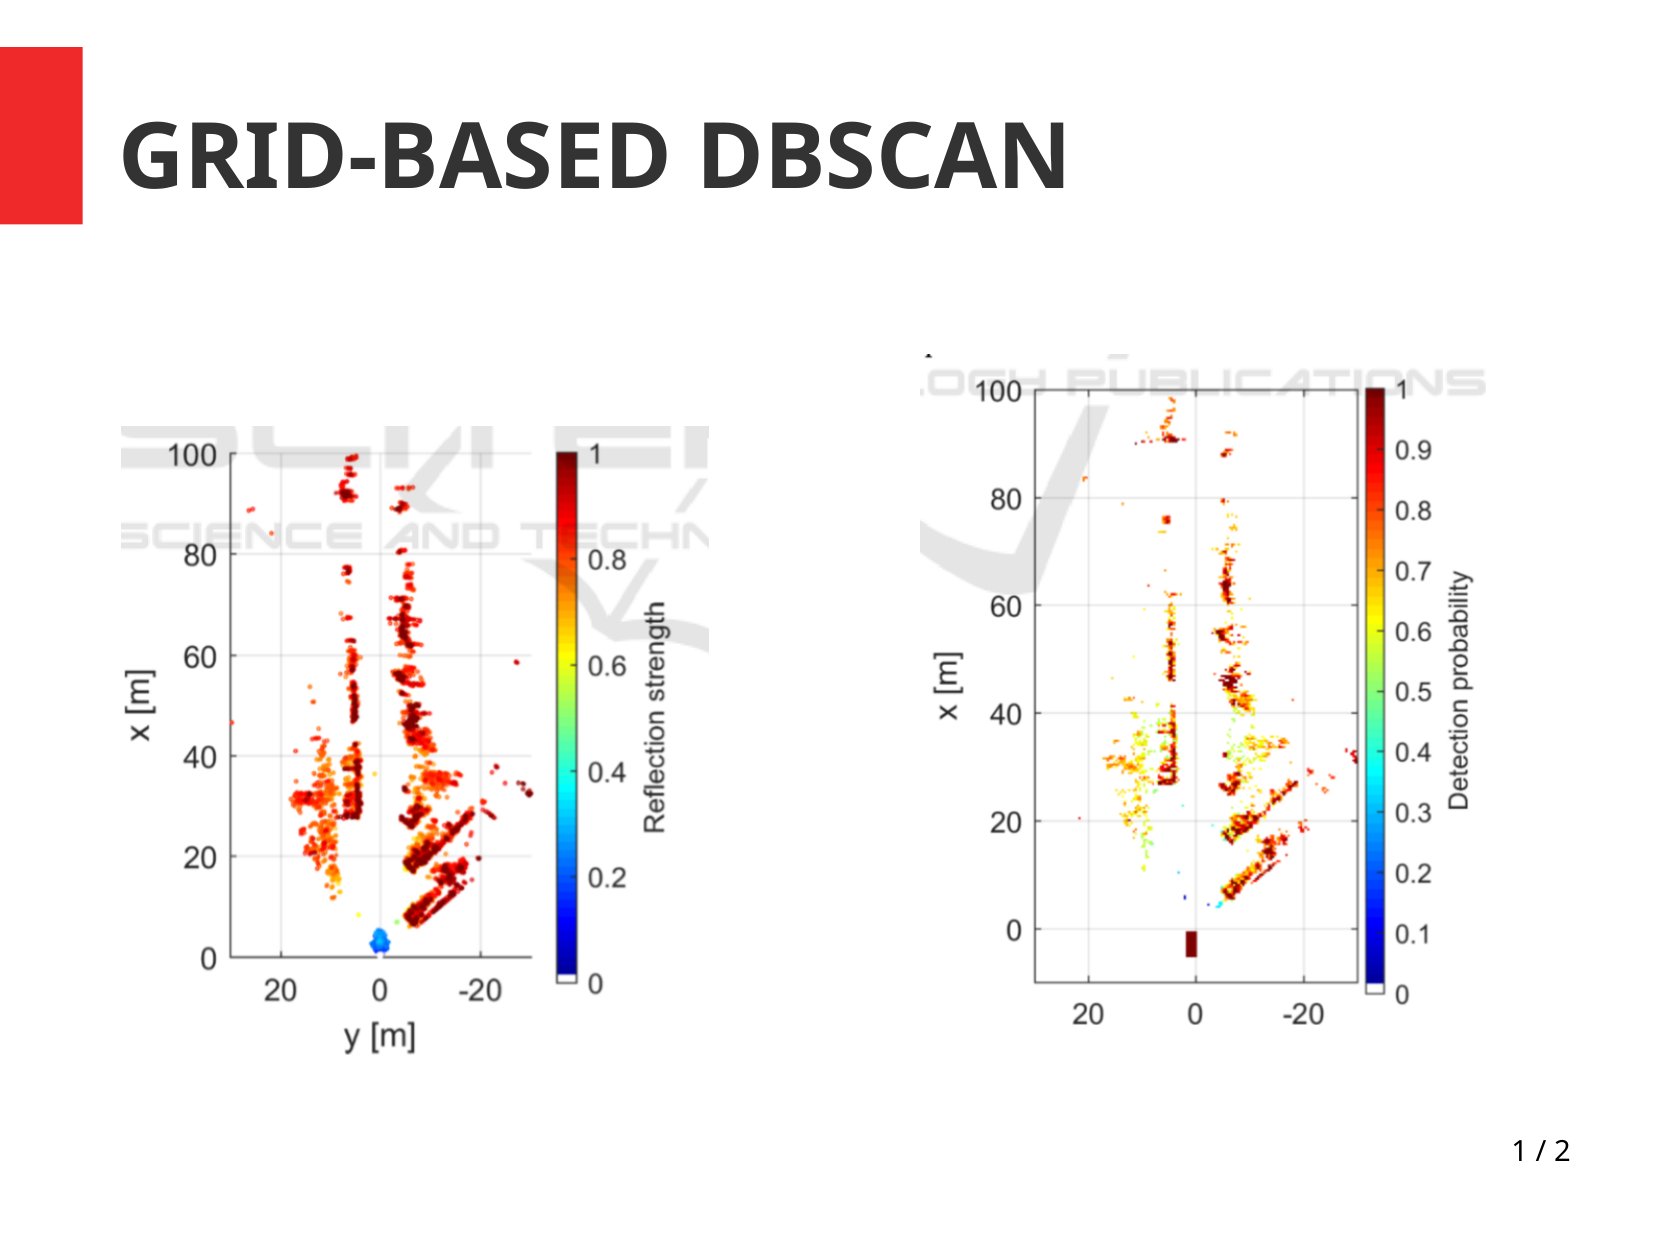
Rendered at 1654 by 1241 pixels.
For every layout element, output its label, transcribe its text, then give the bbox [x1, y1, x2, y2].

title GRID-BASED DBSCAN [118, 49, 1571, 257]
picture [920, 354, 1489, 1025]
picture [121, 426, 709, 1063]
